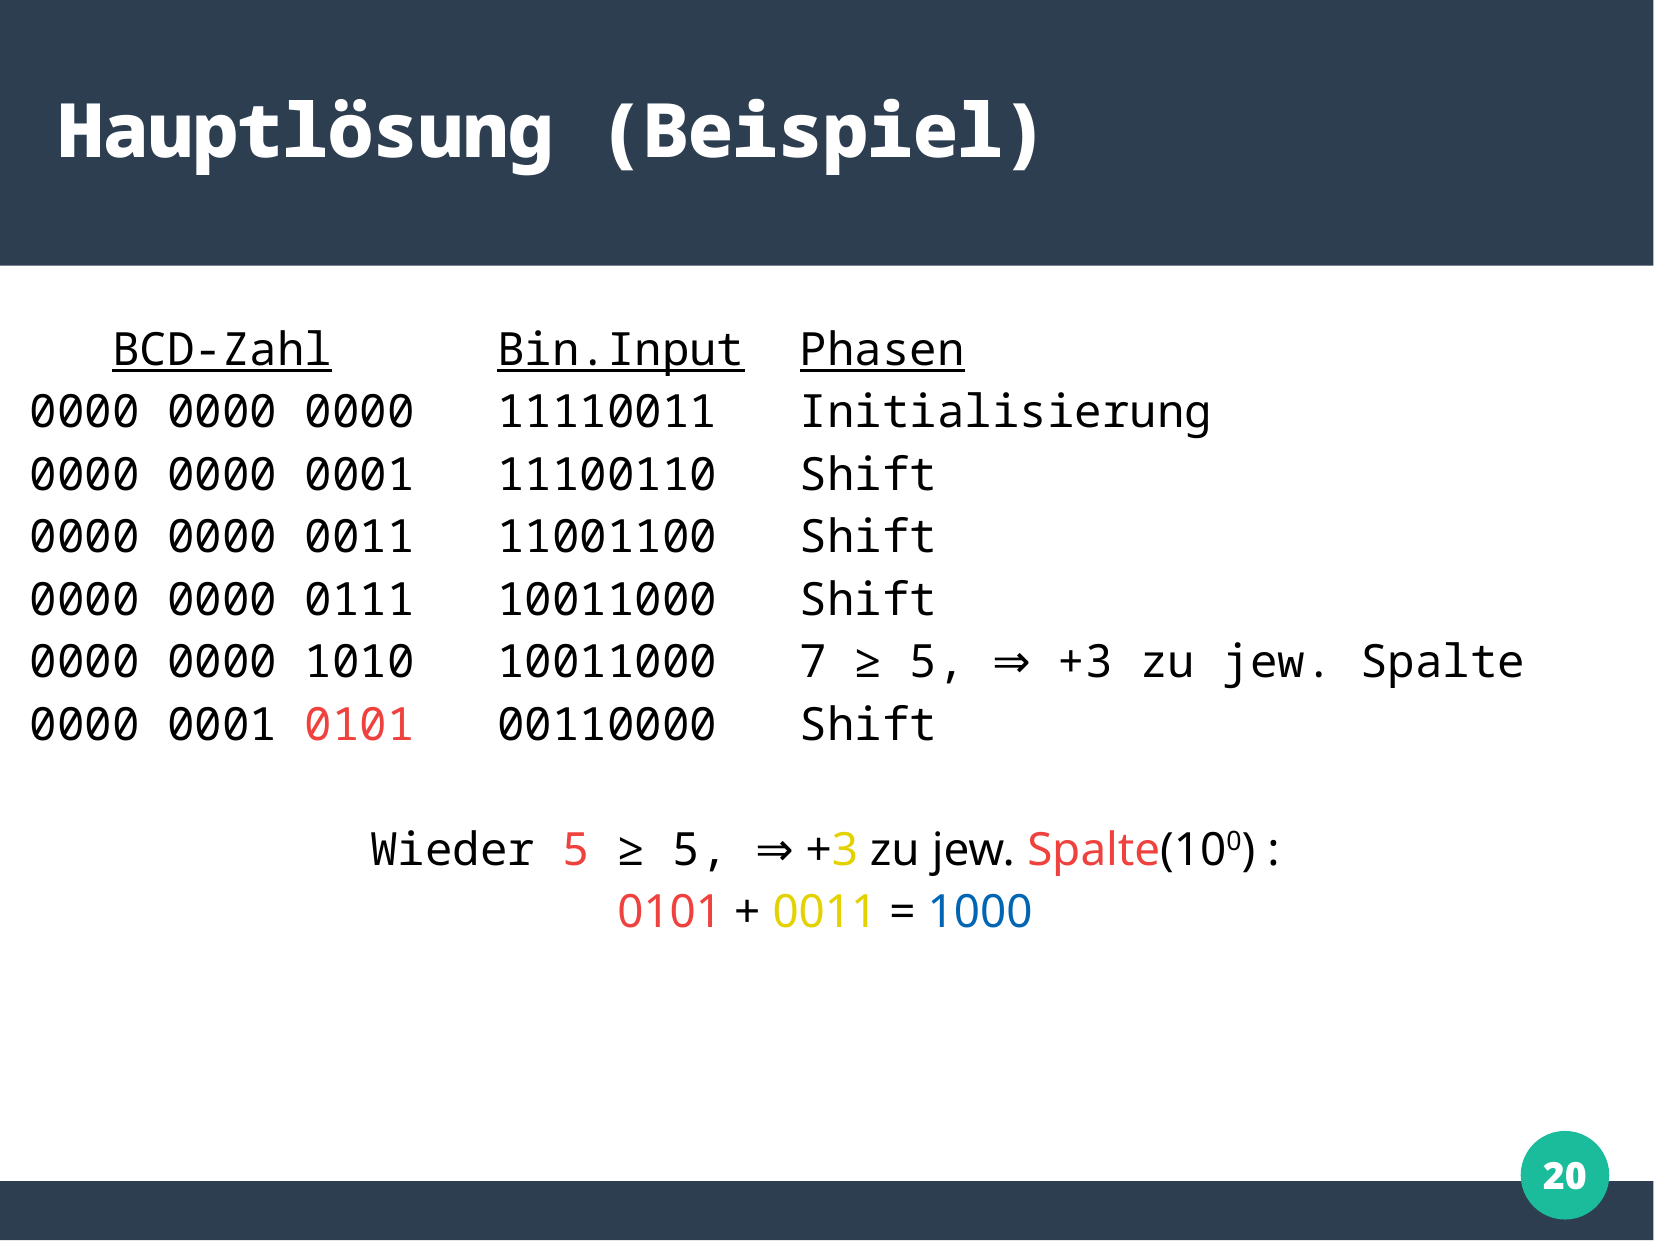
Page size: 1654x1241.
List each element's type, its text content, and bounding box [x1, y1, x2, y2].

text_box BCD-Zahl Bin.Input Phasen 0000 0000 0000 11110011 Initialisierung 0000 0000 0001 11100110 Shift 0000 0000 0011 11001100 Shift 0000 0000 0111 10011000 Shift 0000 0000 1010 10011000 7 ≥ 5, ⇒ +3 zu jew. Spalte 0000 0001 0101 00110000 Shift Wieder 5 ≥ 5, ⇒ +3 zu jew. Spalte(100) : 0101 + 0011 = 1000 [15, 308, 1636, 1241]
title Hauptlösung (Beispiel) [59, 49, 1595, 207]
